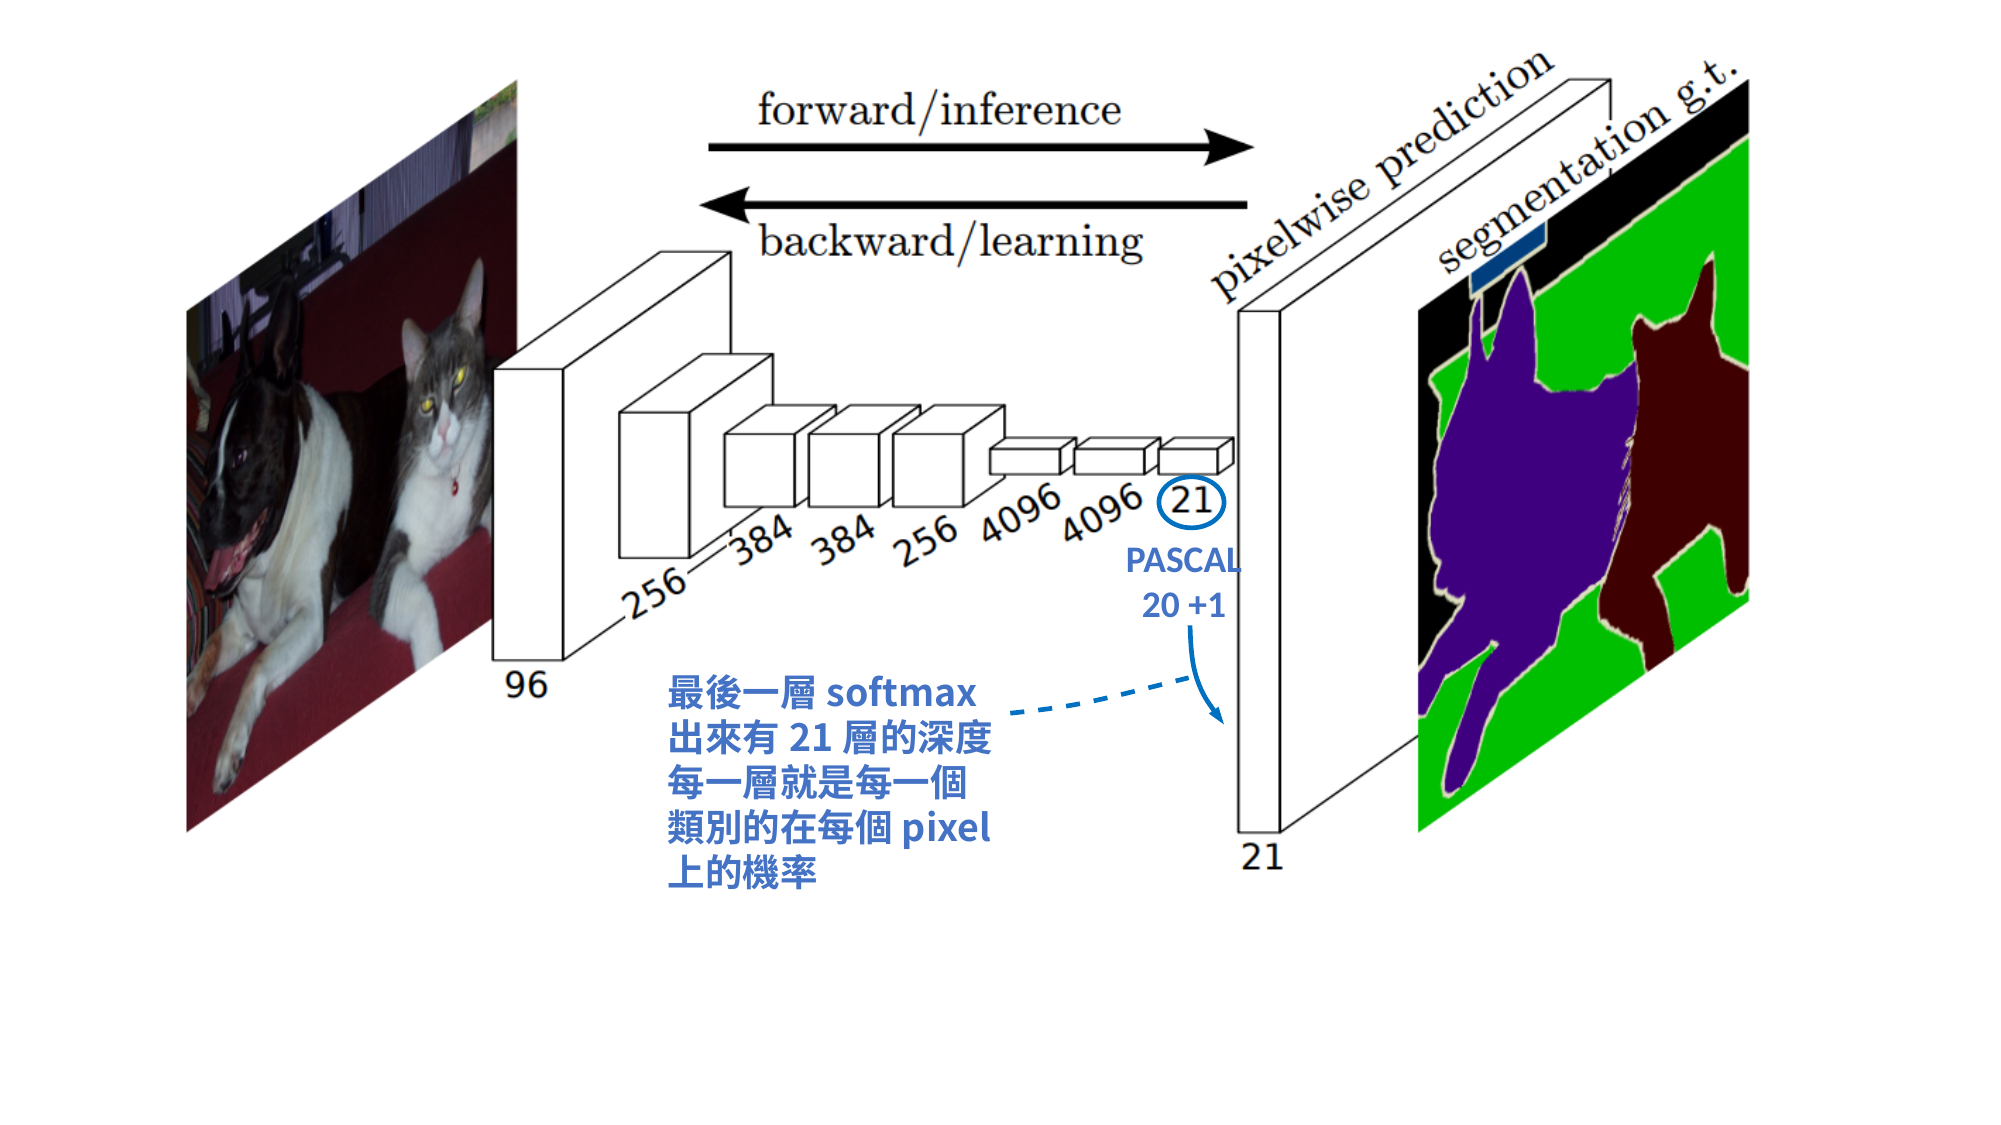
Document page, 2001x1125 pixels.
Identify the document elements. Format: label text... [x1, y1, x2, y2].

picture [95, 0, 1905, 898]
text_box PASCAL 20 +1 [1098, 527, 1270, 634]
text_box 最後一層softmax出來有21層的深度 每一層就是每一個類別的在每個pixel上的機率 [652, 661, 1009, 950]
